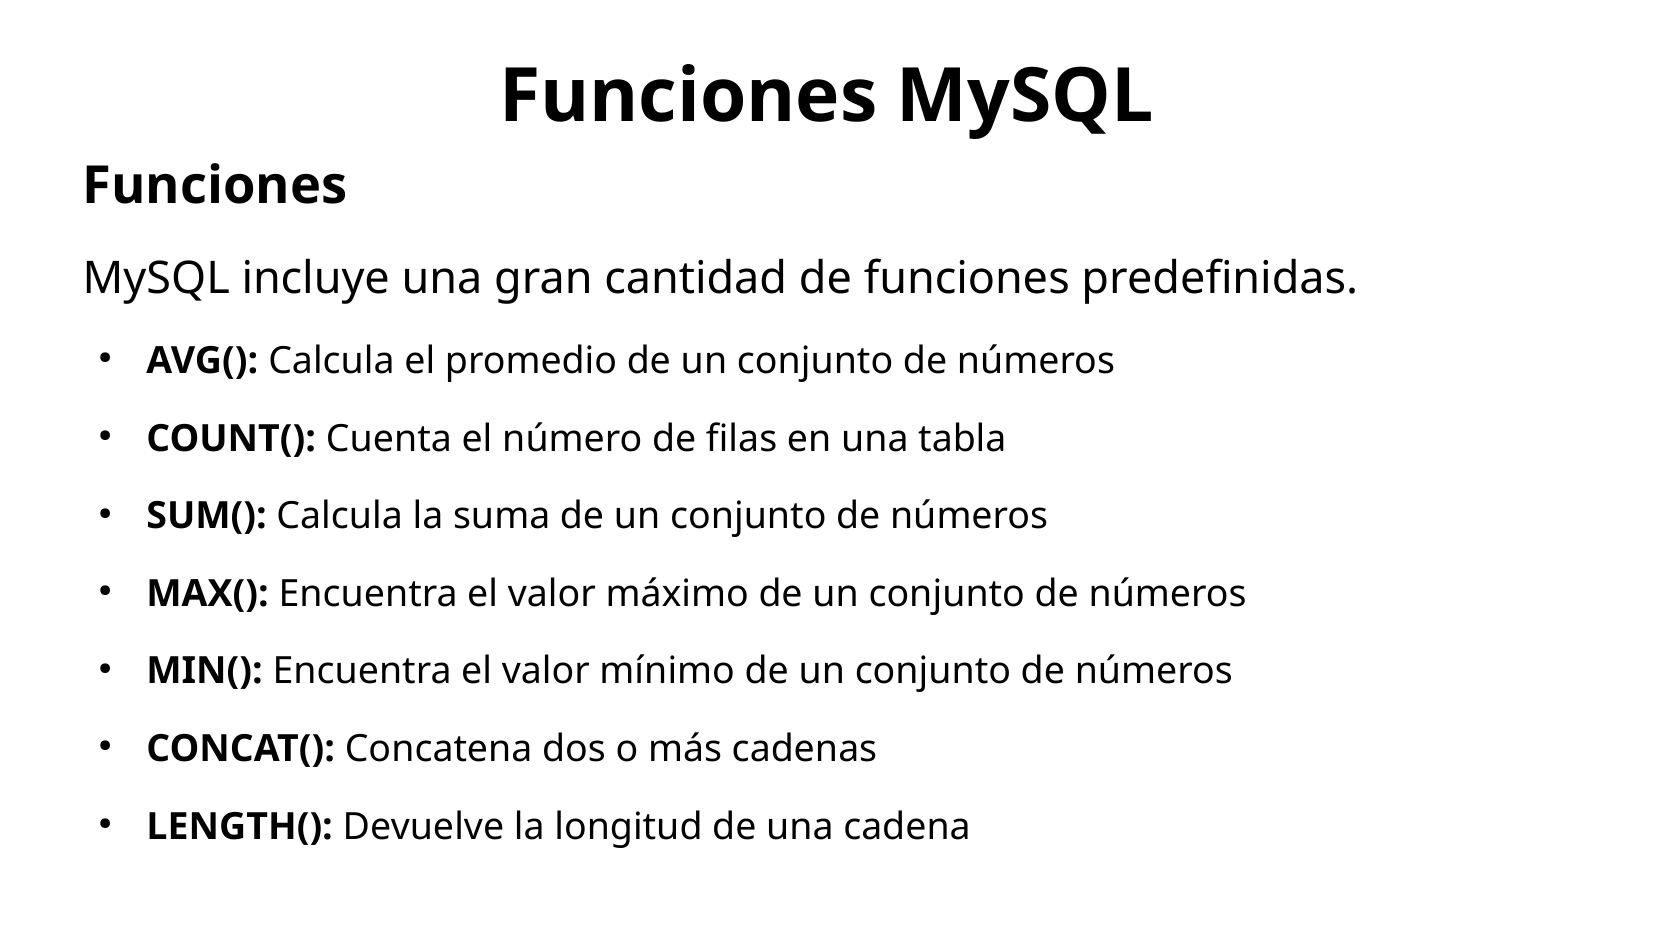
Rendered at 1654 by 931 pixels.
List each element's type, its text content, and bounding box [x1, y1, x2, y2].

list Funciones MySQL incluye una gran cantidad de funciones predefinidas. AVG(): Calcula el promedio de un conjunto de números COUNT(): Cuenta el número de filas en una tabla SUM(): Calcula la suma de un conjunto de números MAX(): Encuentra el valor máximo de un conjunto de números MIN(): Encuentra el valor mínimo de un conjunto de números CONCAT(): Concatena dos o más cadenas LENGTH(): Devuelve la longitud de una cadena [82, 147, 1595, 857]
title Funciones MySQL [82, 37, 1571, 147]
